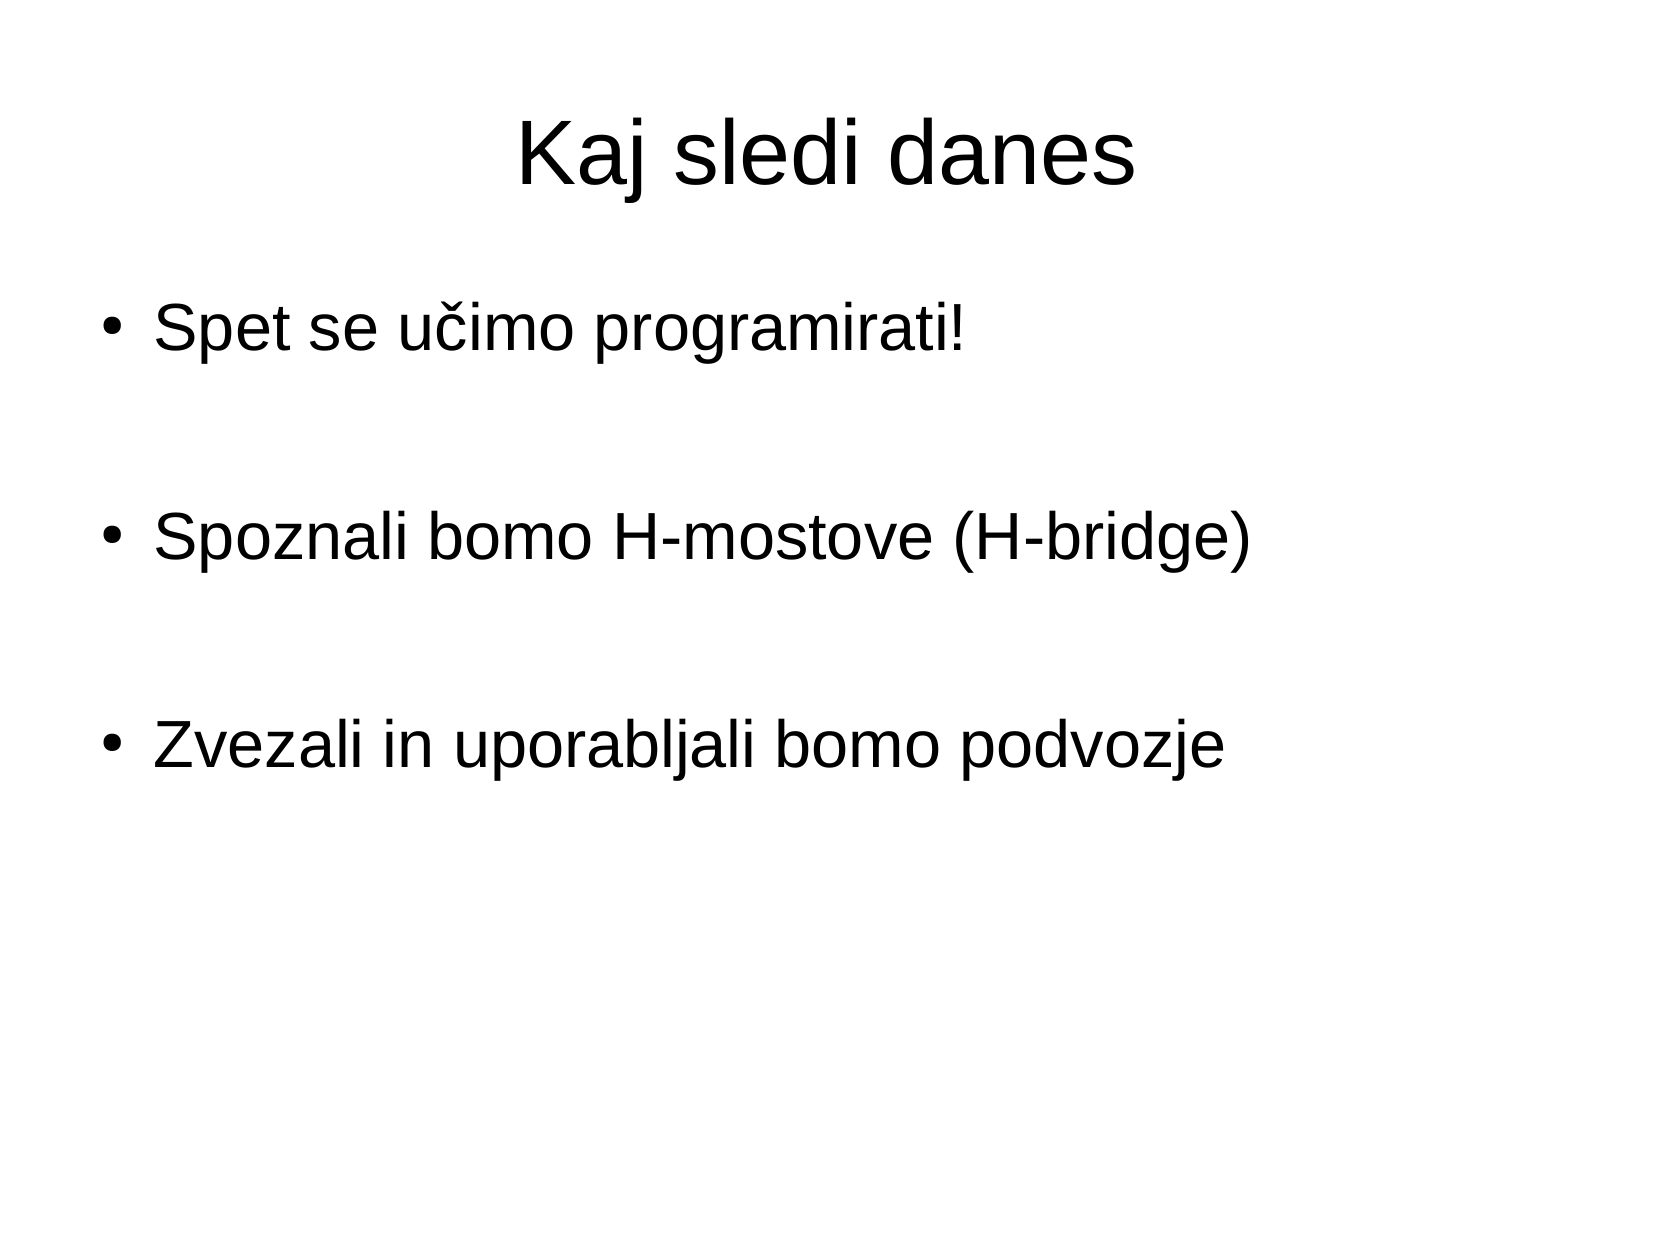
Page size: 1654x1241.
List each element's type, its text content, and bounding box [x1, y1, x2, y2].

list Spet se učimo programirati! Spoznali bomo H-mostove (H-bridge) Zvezali in uporabljali bomo podvozje [82, 290, 1571, 1010]
title Kaj sledi danes [82, 49, 1571, 257]
